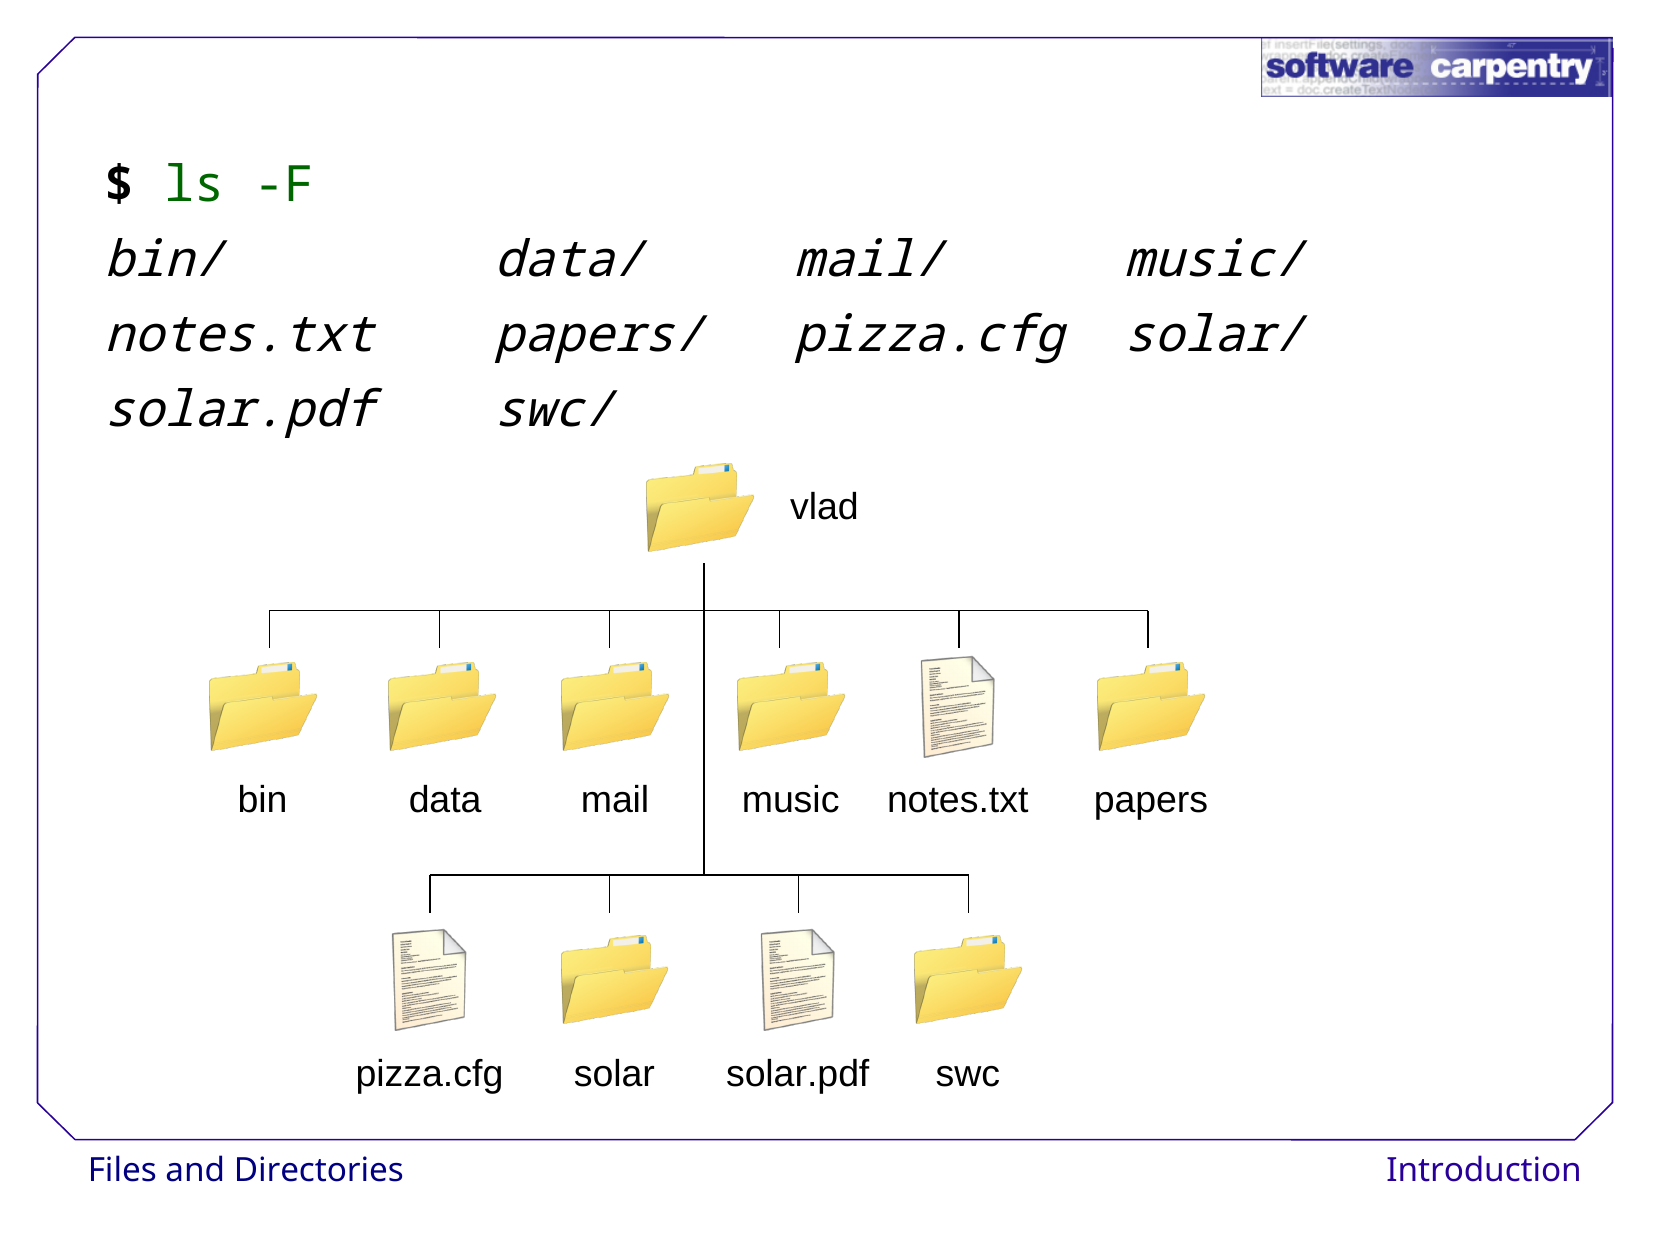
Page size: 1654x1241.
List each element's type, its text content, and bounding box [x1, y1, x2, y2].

text_box papers [1079, 771, 1224, 829]
text_box pizza.cfg [340, 1044, 519, 1103]
text_box swc [920, 1044, 1016, 1103]
picture [642, 449, 758, 565]
text_box mail [565, 771, 665, 829]
picture [733, 648, 849, 764]
picture [384, 648, 500, 764]
text_box solar [559, 1044, 670, 1103]
picture [1261, 39, 1613, 97]
picture [901, 649, 1015, 763]
text_box $ ls -F bin/ data/ mail/ music/ notes.txt papers/ pizza.cfg solar/ solar.pdf swc/ [89, 128, 1512, 1037]
text_box data [394, 771, 497, 829]
text_box music [727, 771, 855, 829]
text_box solar.pdf [711, 1044, 885, 1103]
picture [557, 921, 672, 1037]
picture [741, 922, 855, 1036]
picture [557, 648, 673, 764]
text_box bin [222, 771, 303, 829]
picture [1093, 648, 1209, 764]
picture [205, 648, 321, 764]
picture [910, 921, 1026, 1037]
text_box notes.txt [872, 771, 1044, 829]
picture [372, 922, 487, 1036]
text_box vlad [775, 478, 874, 536]
